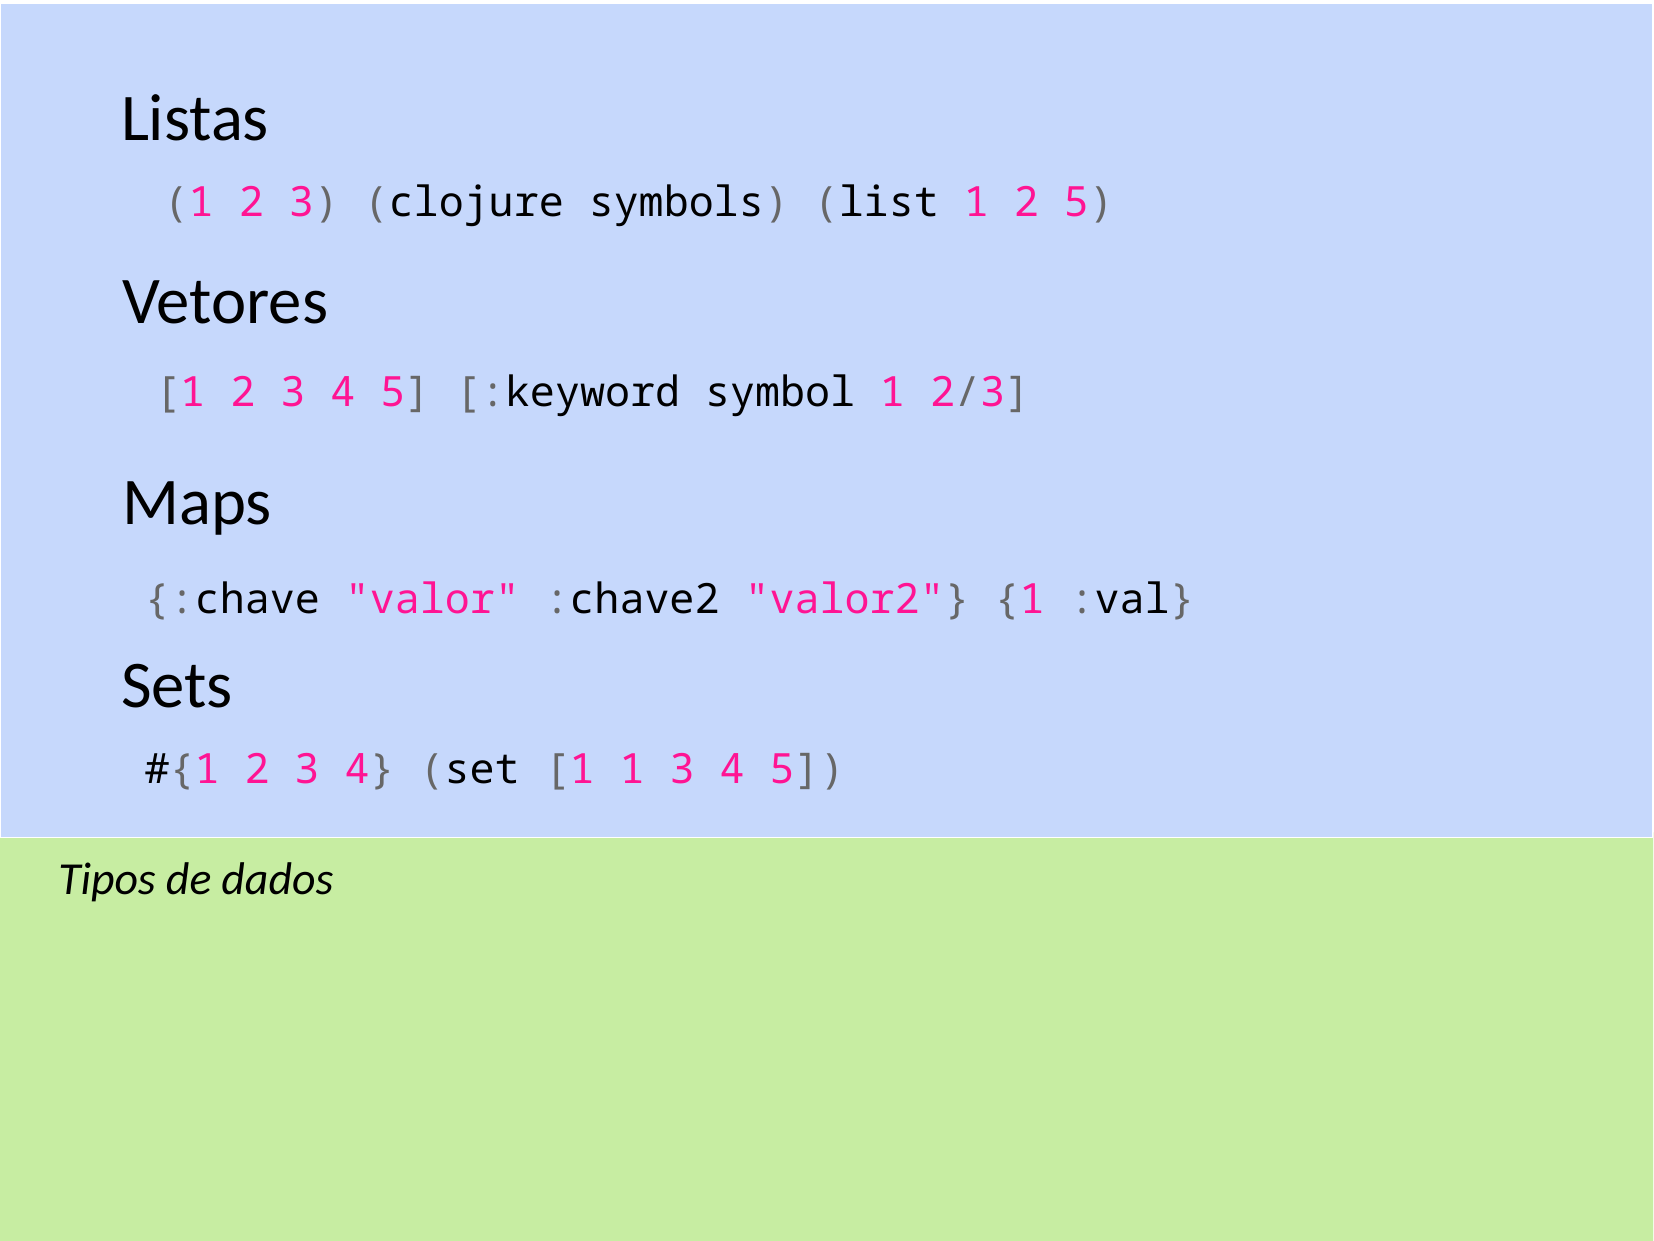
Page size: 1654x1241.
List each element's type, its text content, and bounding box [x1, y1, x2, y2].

text_box #{1 2 3 4} (set [1 1 3 4 5]) [129, 731, 875, 808]
text_box [1 2 3 4 5] [:keyword symbol 1 2/3] [140, 354, 1058, 443]
text_box (1 2 3) (clojure symbols) (list 1 2 5) [149, 164, 1276, 237]
text_box Listas [106, 82, 284, 165]
text_box Tipos de dados [43, 852, 377, 914]
text_box Maps [107, 467, 287, 550]
text_box {:chave "valor" :chave2 "valor2"} {1 :val} [129, 561, 1218, 629]
text_box Sets [106, 649, 248, 732]
text_box Vetores [107, 266, 343, 349]
